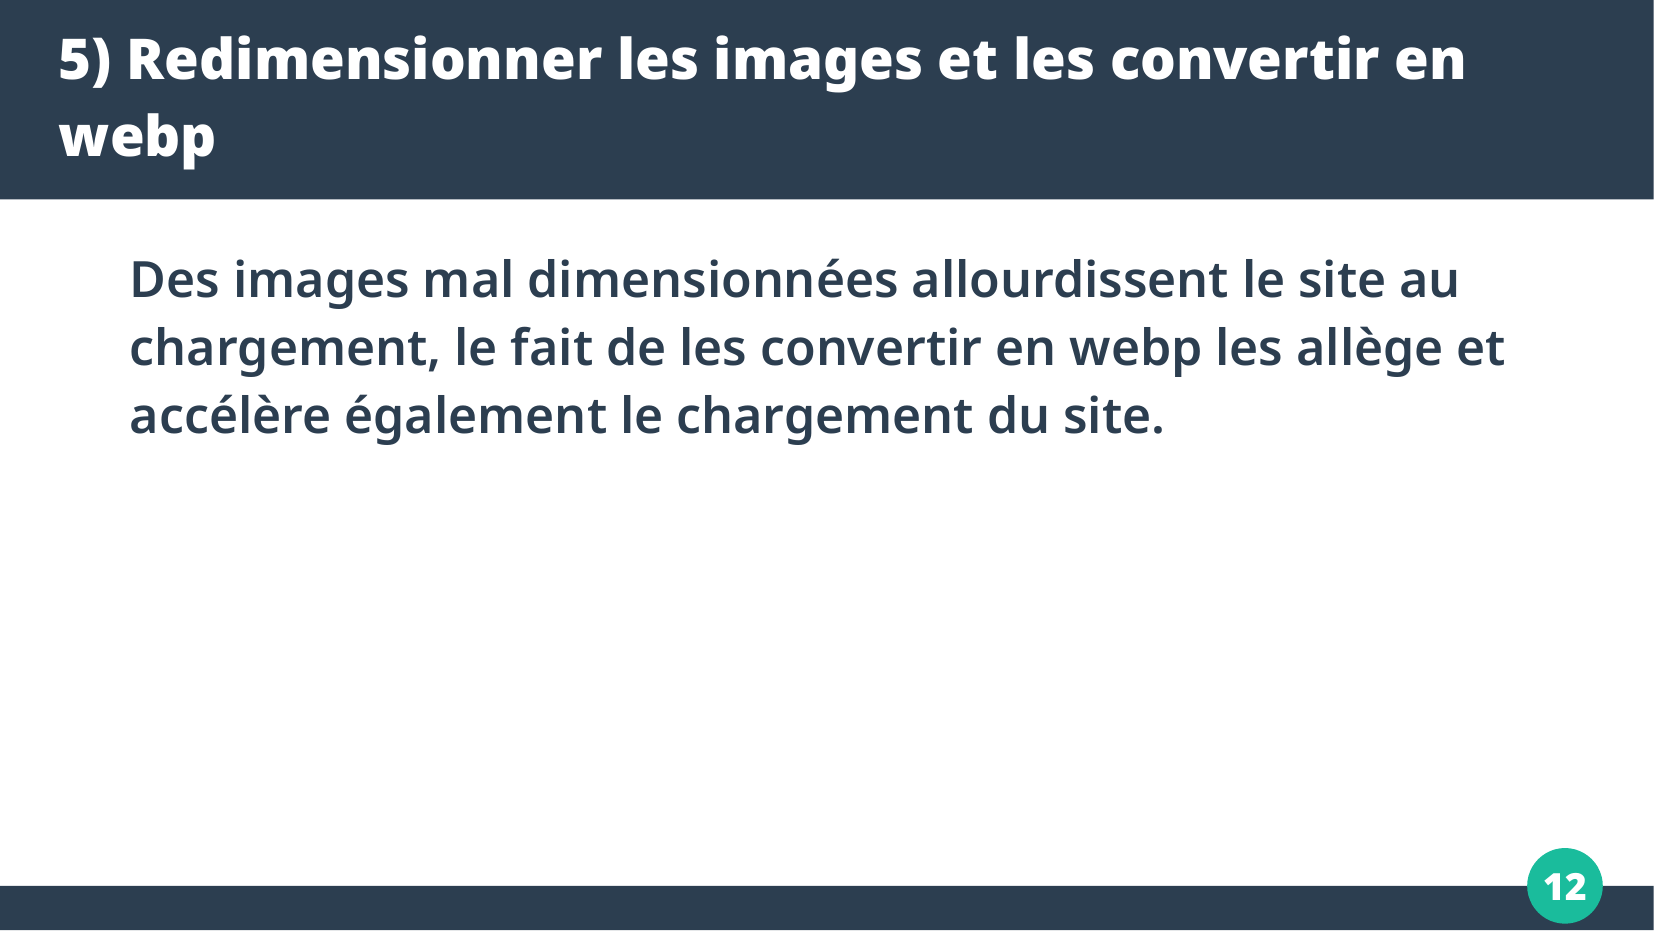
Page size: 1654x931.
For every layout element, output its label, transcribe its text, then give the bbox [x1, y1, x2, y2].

title 5) Redimensionner les images et les convertir en webp [59, 37, 1595, 156]
list Des images mal dimensionnées allourdissent le site au chargement, le fait de les convertir en webp les allège et accélère également le chargement du site. [59, 243, 1595, 680]
